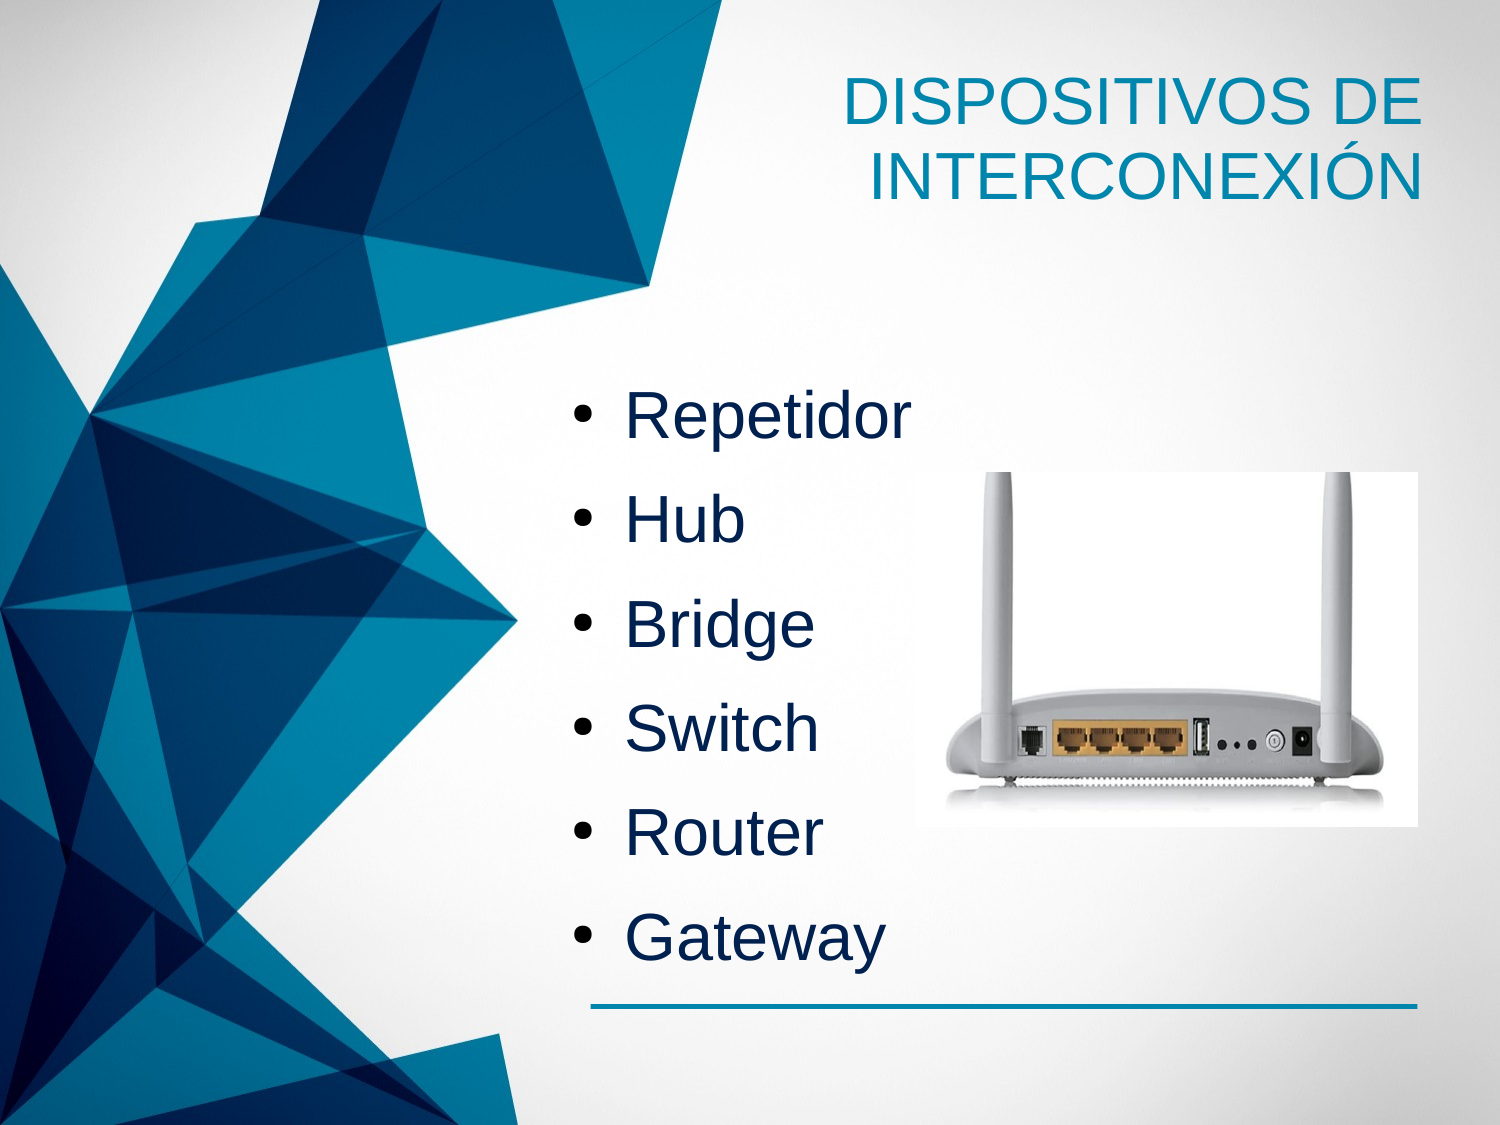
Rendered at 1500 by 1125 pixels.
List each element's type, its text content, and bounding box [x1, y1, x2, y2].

list Repetidor Hub Bridge Switch Router Gateway [553, 378, 1388, 975]
title DISPOSITIVOS DE INTERCONEXIÓN [708, 44, 1425, 233]
picture [0, 0, 1500, 1125]
